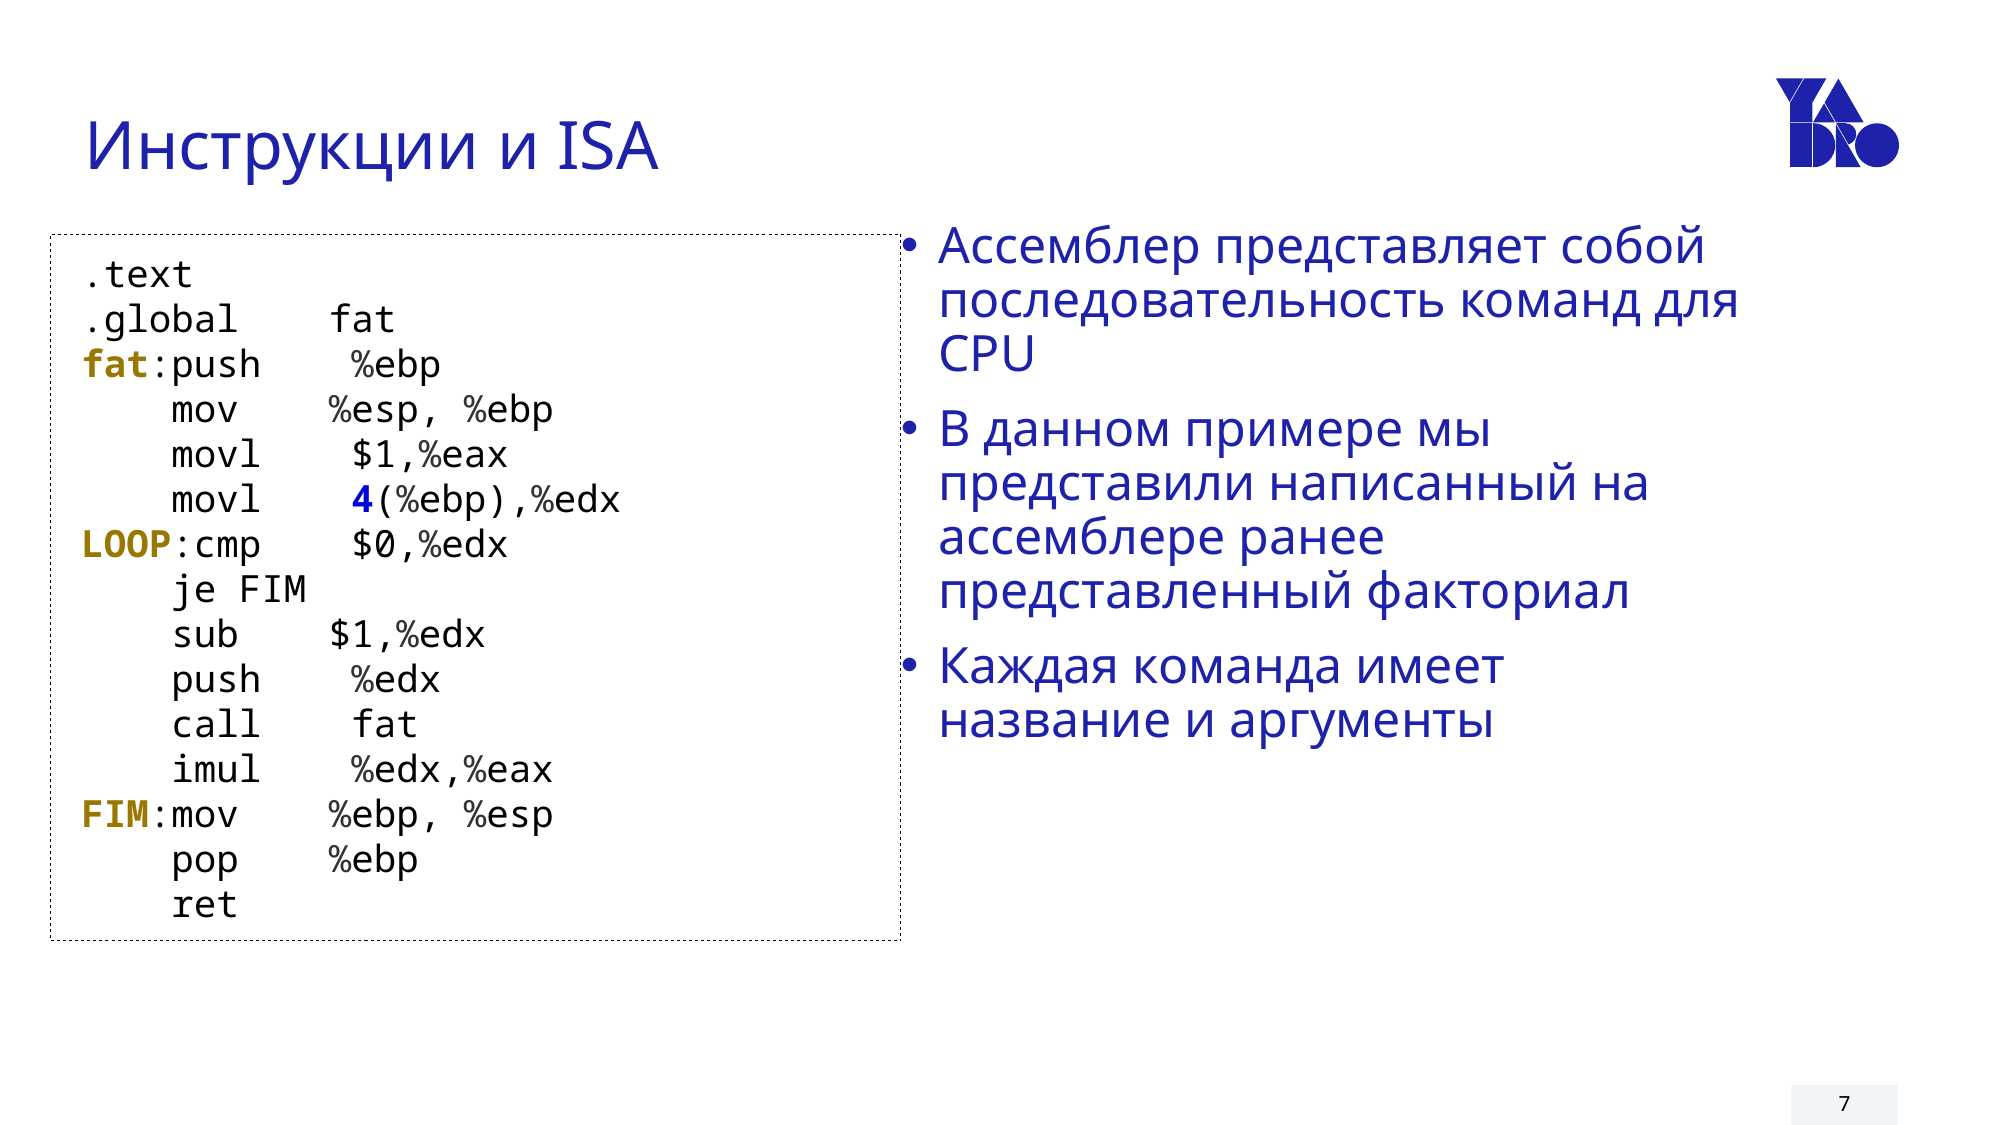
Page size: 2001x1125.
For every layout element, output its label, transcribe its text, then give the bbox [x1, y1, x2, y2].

title Инструкции и ISA [84, 109, 1674, 205]
text_box .text .global fat fat:push %ebp mov %esp, %ebp movl $1,%eax movl 4(%ebp),%edx LOOP:cmp $0,%edx je FIM sub $1,%edx push %edx call fat imul %edx,%eax FIM:mov %ebp, %esp pop %ebp ret [50, 234, 901, 941]
list Ассемблер представляет собой последовательность команд для CPU В данном примере мы представили написанный на ассемблере ранее представленный факториал Каждая команда имеет название и аргументы [900, 220, 1746, 915]
